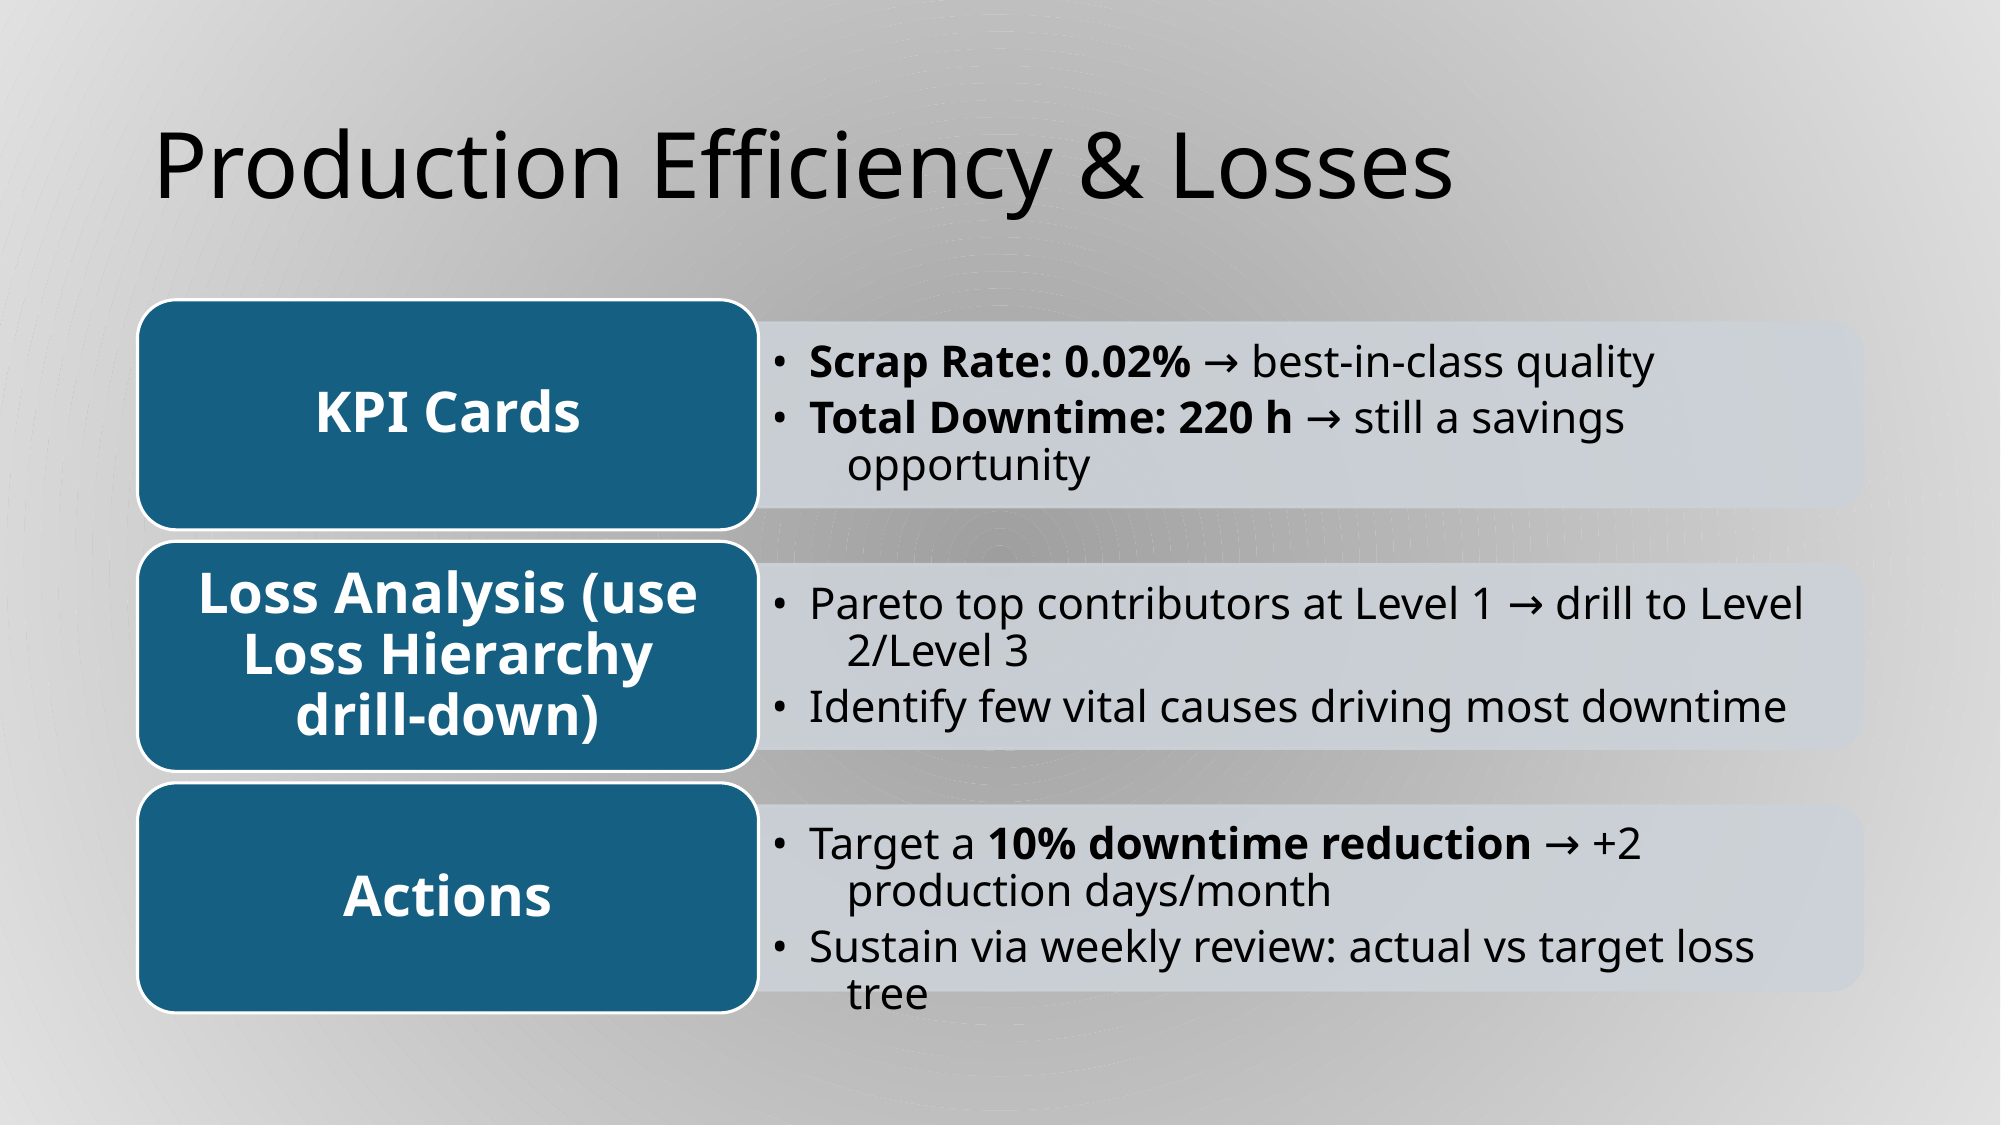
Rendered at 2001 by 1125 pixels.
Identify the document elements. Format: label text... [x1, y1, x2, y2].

text_box Loss Analysis (use Loss Hierarchy drill‑down) [137, 541, 759, 772]
text_box Scrap Rate: 0.02% → best‑in‑class quality Total Downtime: 220 h → still a savings opportunity [758, 322, 1863, 507]
text_box KPI Cards [137, 299, 759, 530]
title Production Efficiency & Losses [137, 59, 1863, 278]
text_box Target a 10% downtime reduction → +2 production days/month Sustain via weekly review: actual vs target loss tree [758, 805, 1863, 990]
text_box Actions [137, 782, 759, 1013]
text_box Pareto top contributors at Level 1 → drill to Level 2/Level 3 Identify few vital causes driving most downtime [758, 564, 1863, 749]
text_box [0, 0, 2000, 1125]
